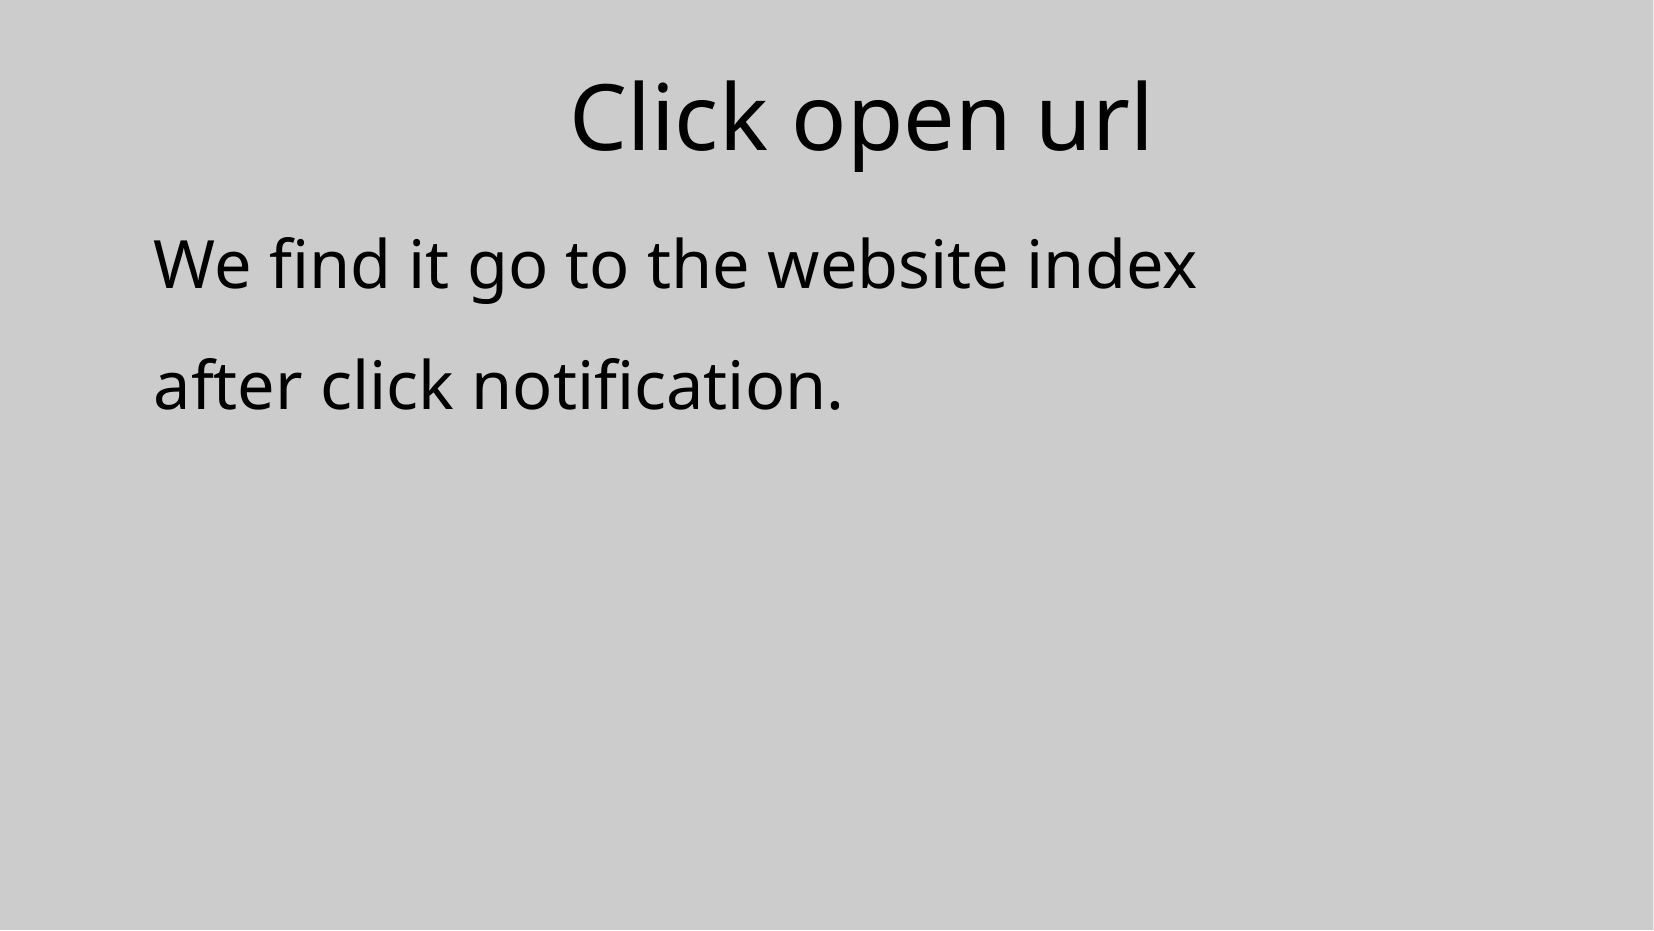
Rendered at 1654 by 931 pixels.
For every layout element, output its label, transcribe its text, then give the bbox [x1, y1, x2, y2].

title Click open url [82, 37, 1571, 193]
list We find it go to the website index after click notification. [82, 217, 1571, 758]
